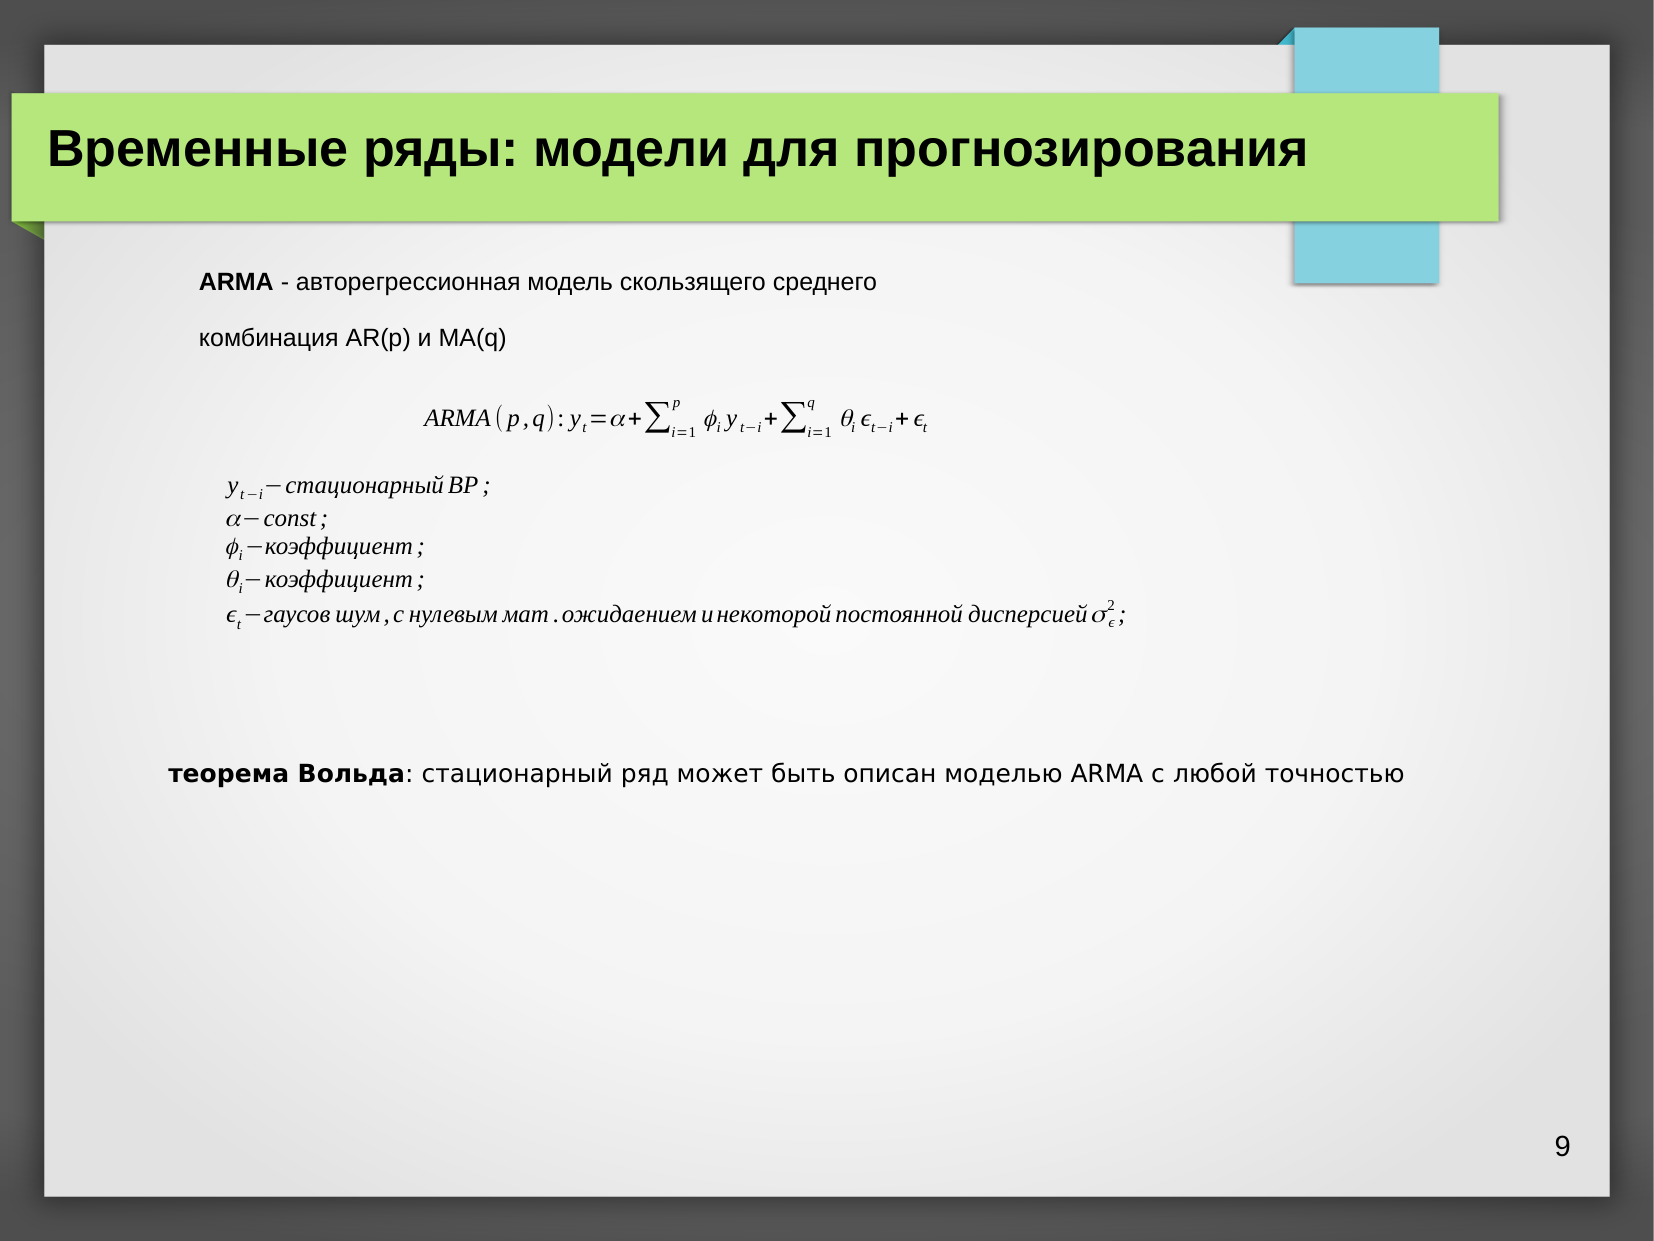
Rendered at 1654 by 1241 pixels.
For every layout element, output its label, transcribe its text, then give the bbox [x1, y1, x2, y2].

text_box ARMA - авторегрессионная модель скользящего среднего комбинация AR(p) и МA(q) [184, 259, 1217, 387]
picture [0, 0, 1654, 1241]
title Временные ряды: модели для прогнозирования [47, 96, 1430, 201]
chart [224, 393, 1127, 662]
text_box теорема Вольда: стационарный ряд может быть описан моделью ARMA с любой точностью [153, 722, 1436, 863]
